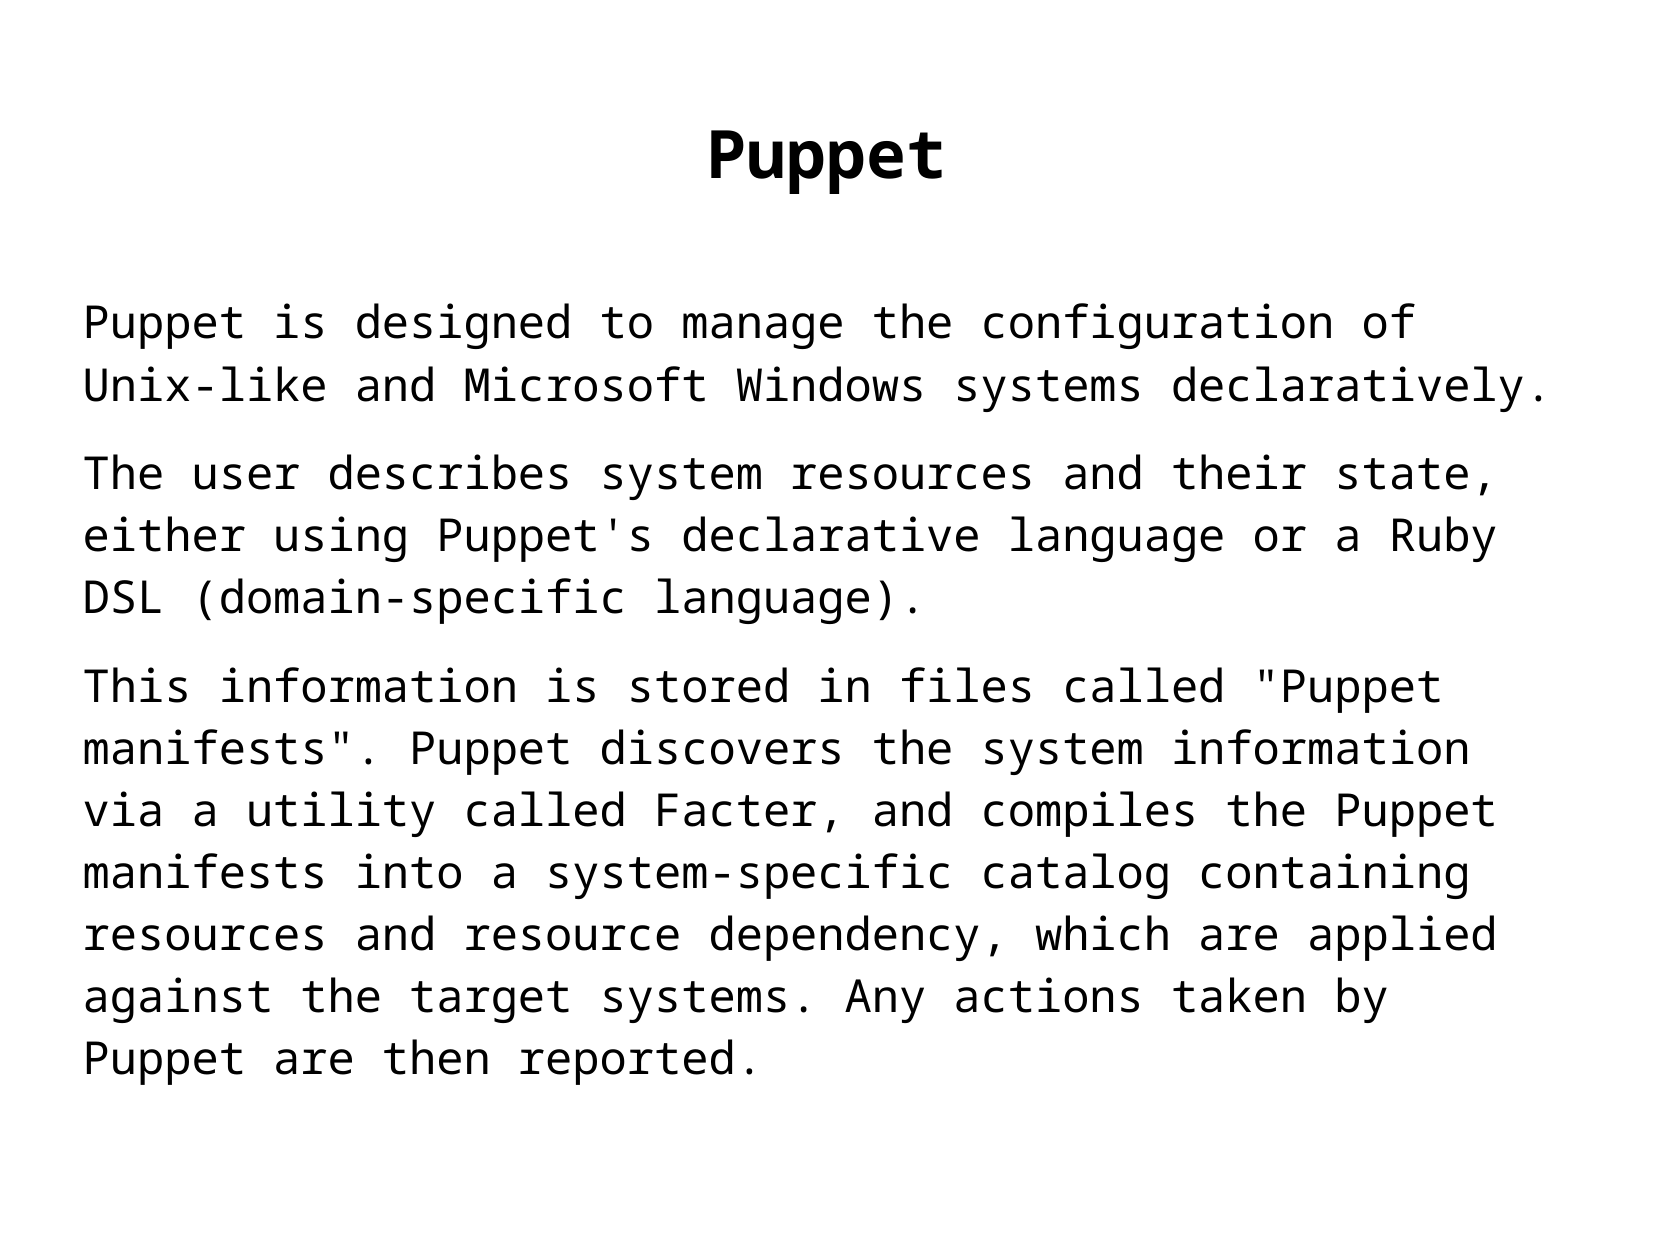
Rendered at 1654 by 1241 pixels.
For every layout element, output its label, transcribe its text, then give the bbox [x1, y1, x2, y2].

title Puppet [82, 49, 1571, 257]
list Puppet is designed to manage the configuration of Unix-like and Microsoft Windows systems declaratively. The user describes system resources and their state, either using Puppet's declarative language or a Ruby DSL (domain-specific language). This information is stored in files called "Puppet manifests". Puppet discovers the system information via a utility called Facter, and compiles the Puppet manifests into a system-specific catalog containing resources and resource dependency, which are applied against the target systems. Any actions taken by Puppet are then reported. [82, 290, 1571, 1134]
